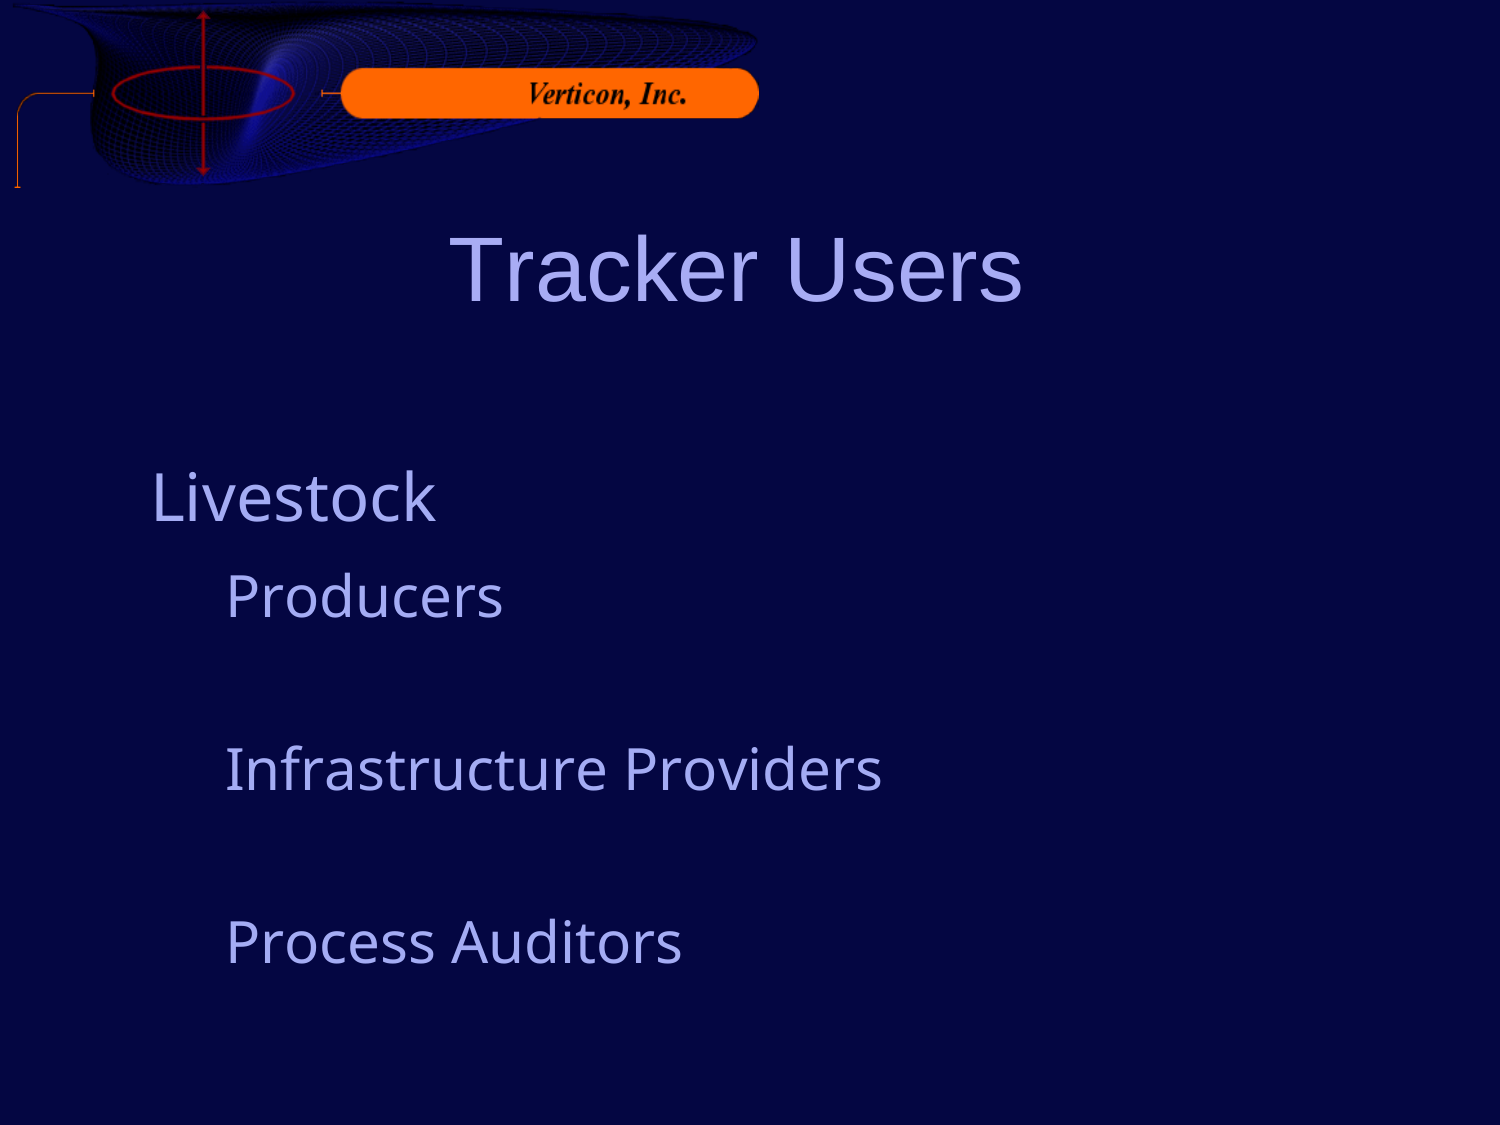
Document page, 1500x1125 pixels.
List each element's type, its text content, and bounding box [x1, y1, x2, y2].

picture [8, 0, 759, 188]
list Livestock Producers Infrastructure Providers Process Auditors [150, 450, 1385, 971]
title Tracker Users [0, 218, 1500, 424]
